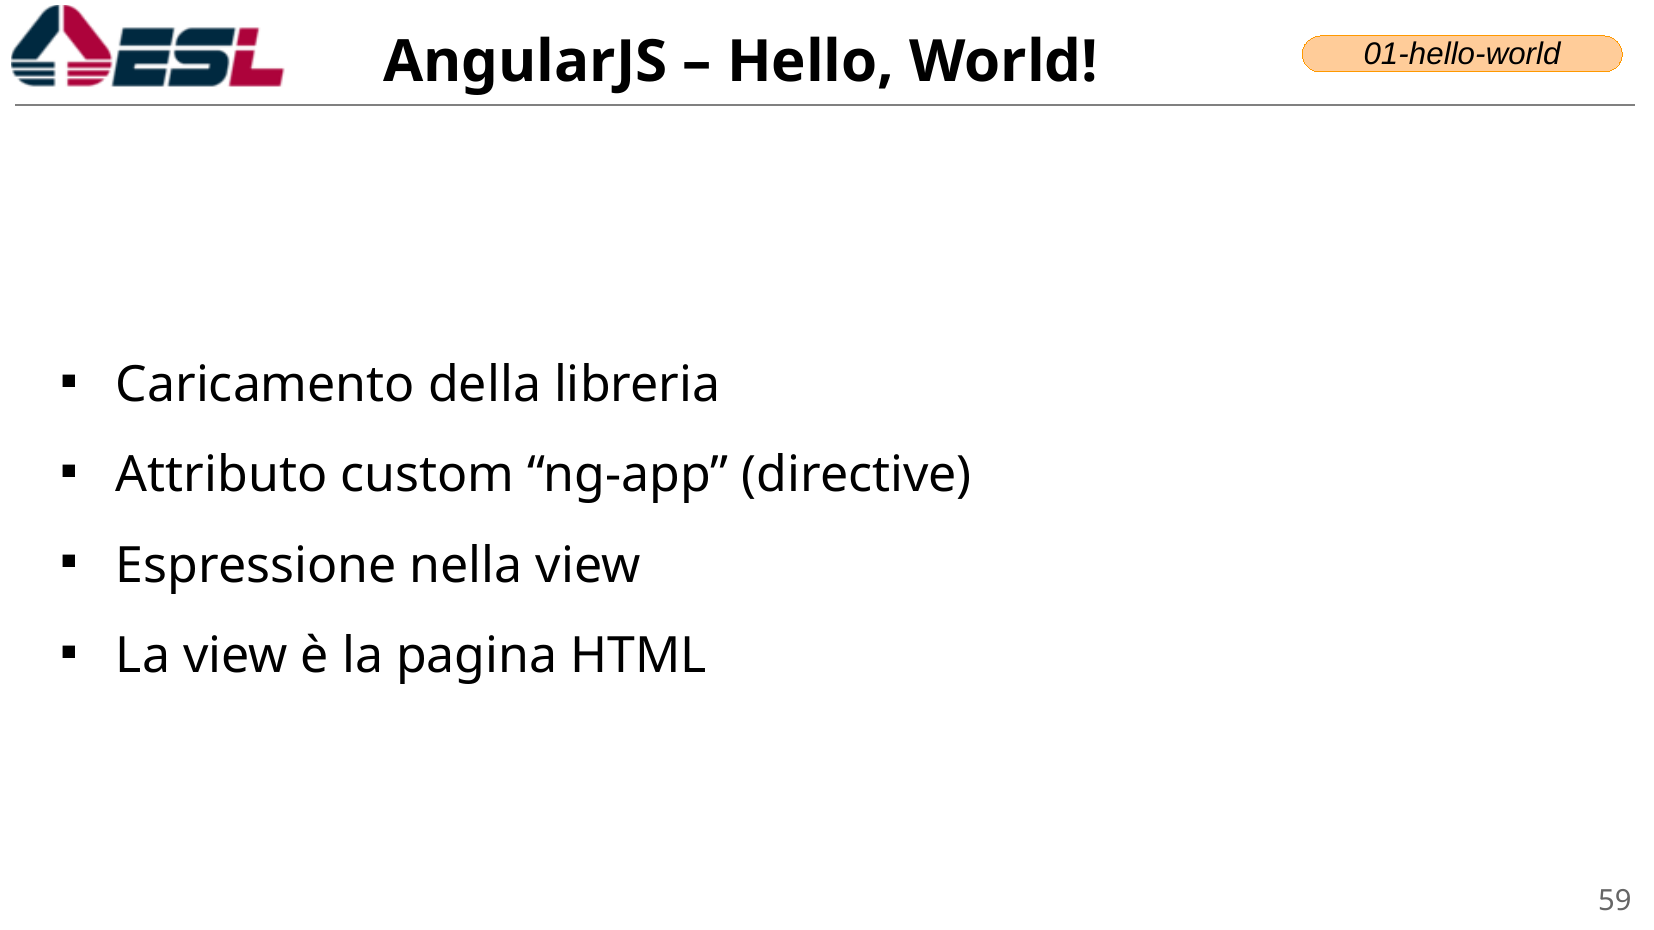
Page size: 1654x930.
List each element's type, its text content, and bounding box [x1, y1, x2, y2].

picture [11, 5, 288, 90]
title AngularJS – Hello, World! [335, 0, 1653, 103]
text_box 01-hello-world [1302, 35, 1623, 72]
list Caricamento della libreria Attributo custom “ng-app” (directive) Espressione nella view La view è la pagina HTML [45, 134, 1606, 901]
